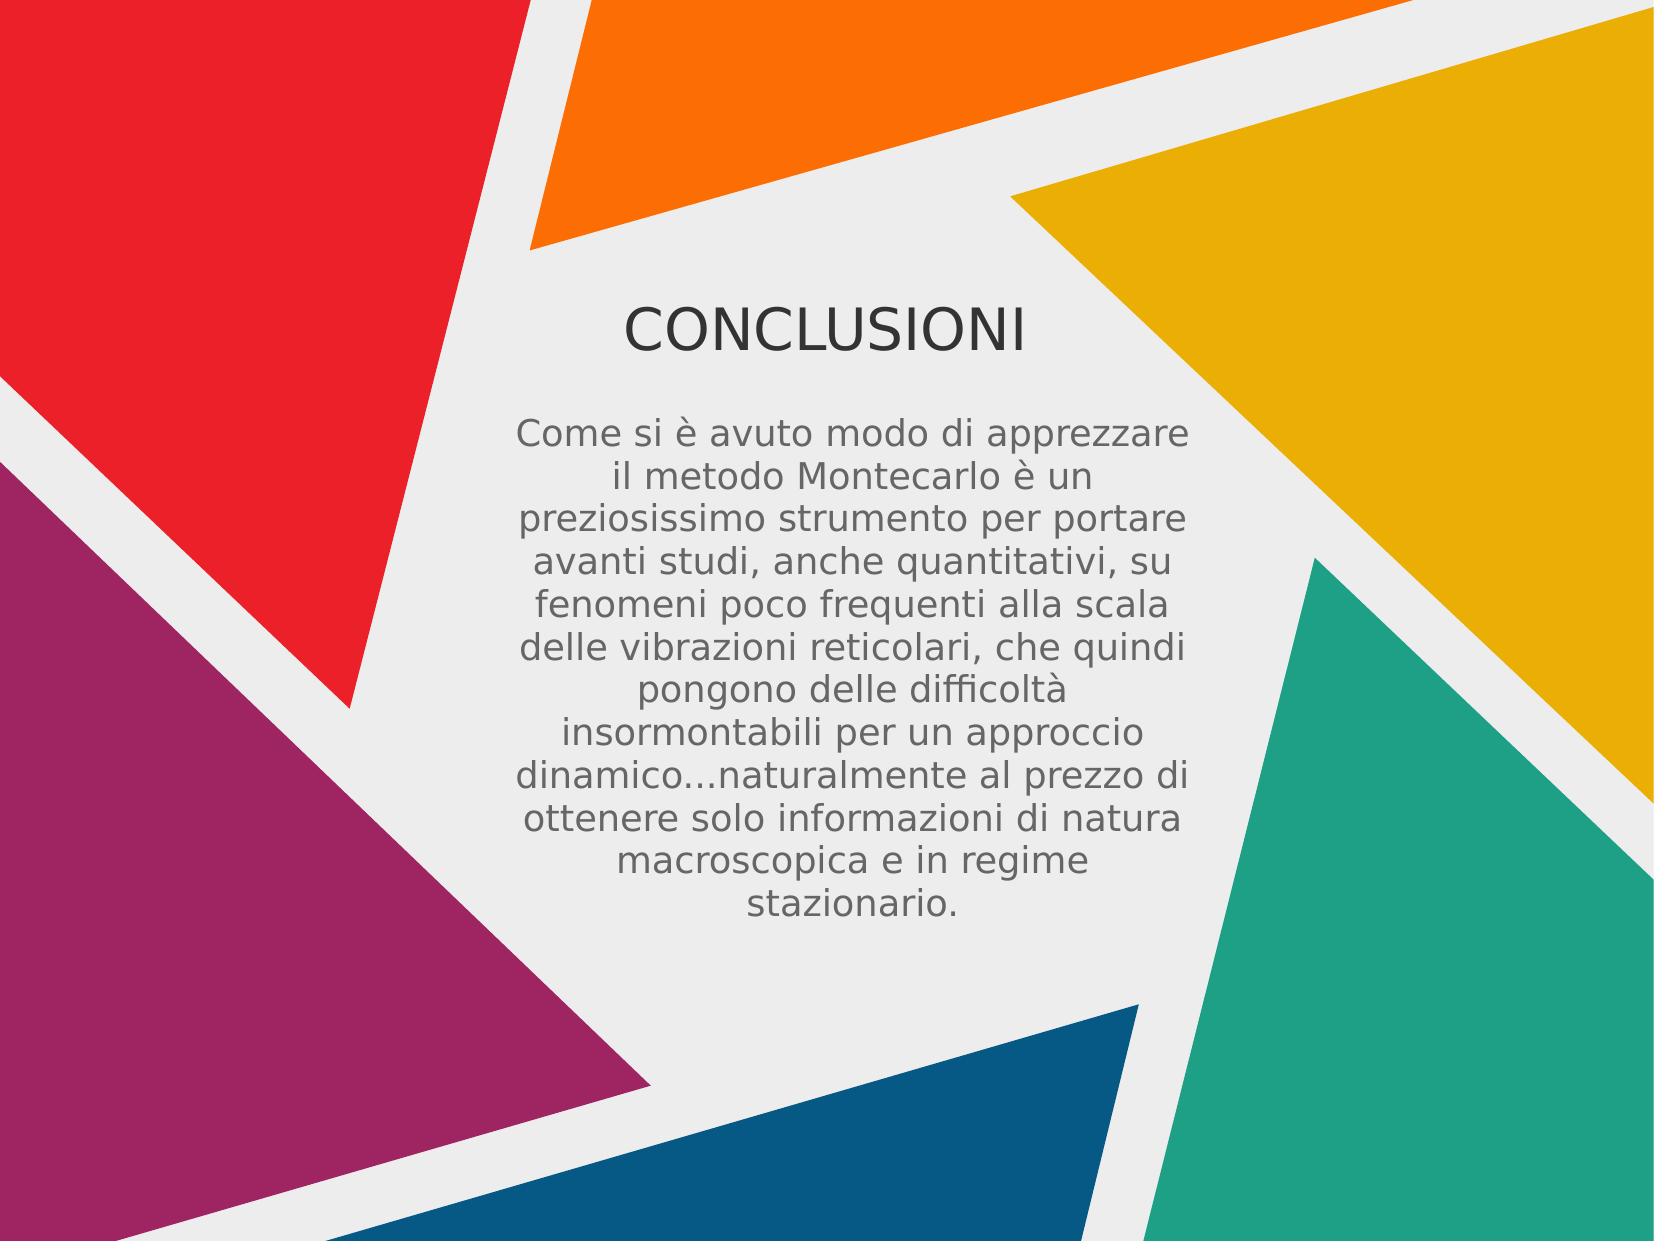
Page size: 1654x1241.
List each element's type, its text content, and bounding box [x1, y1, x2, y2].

list Come si è avuto modo di apprezzare il metodo Montecarlo è un preziosissimo strumento per portare avanti studi, anche quantitativi, su fenomeni poco frequenti alla scala delle vibrazioni reticolari, che quindi pongono delle difficoltà insormontabili per un approccio dinamico...naturalmente al prezzo di ottenere solo informazioni di natura macroscopica e in regime stazionario. [467, 412, 1191, 969]
title CONCLUSIONI [467, 226, 1185, 412]
